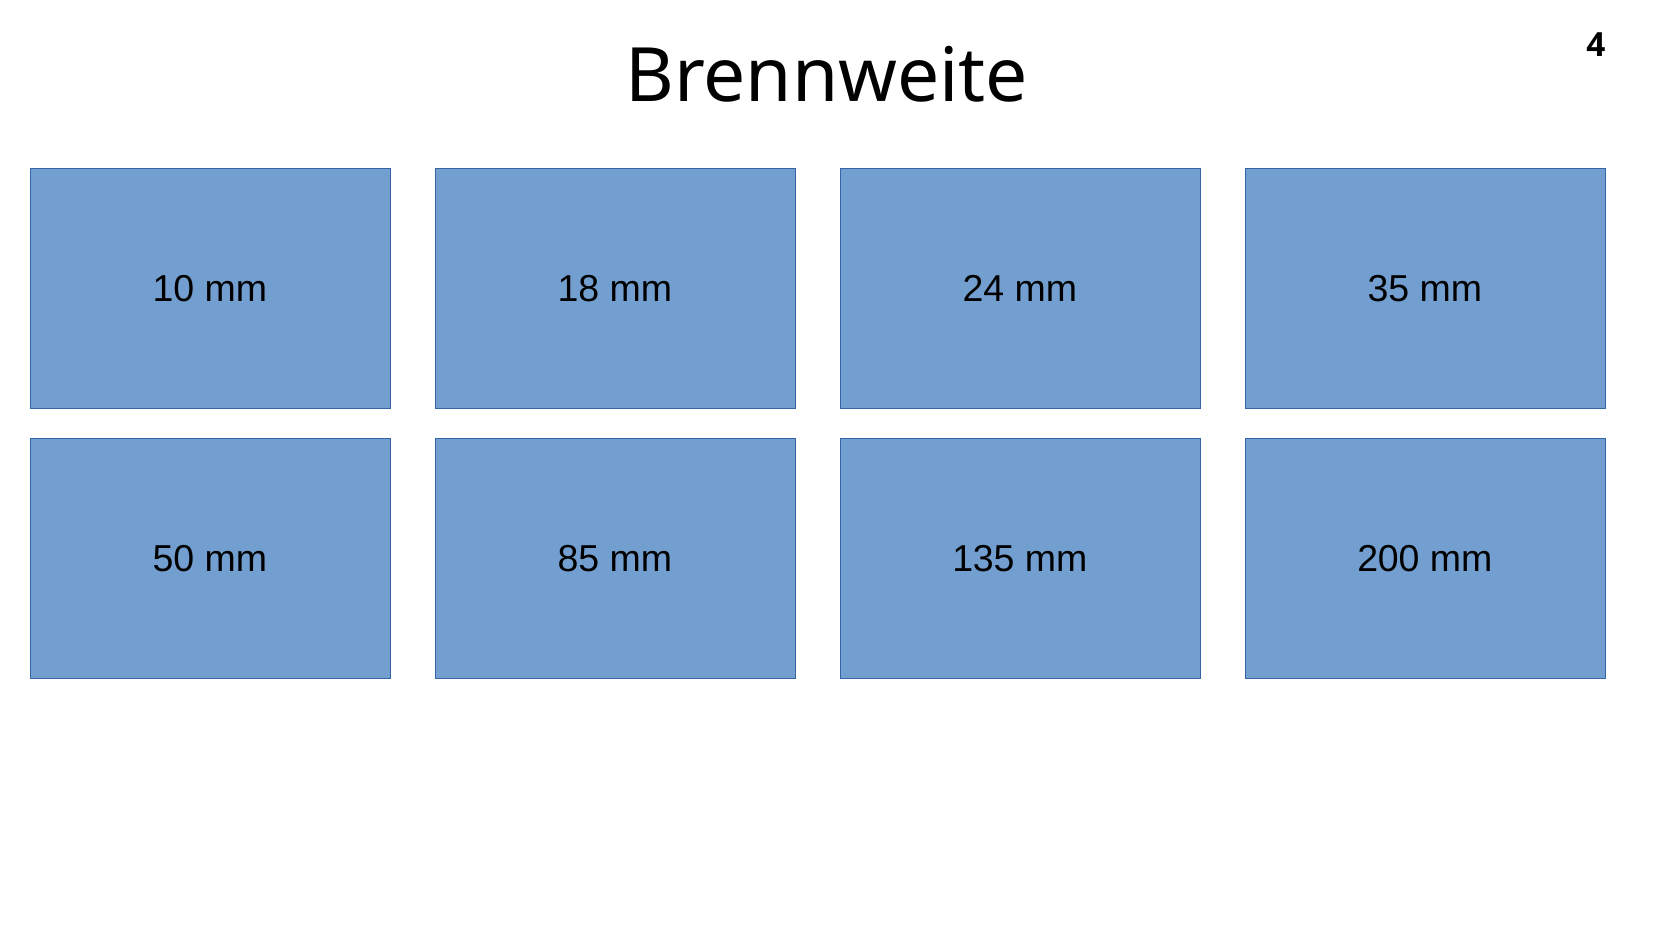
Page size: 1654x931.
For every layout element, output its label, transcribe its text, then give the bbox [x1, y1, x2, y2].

text_box 35 mm [1245, 168, 1606, 409]
text_box 18 mm [435, 168, 796, 409]
text_box 200 mm [1245, 438, 1606, 679]
text_box 85 mm [435, 438, 796, 679]
title Brennweite [82, 13, 1571, 132]
text_box 50 mm [30, 438, 391, 679]
text_box 10 mm [30, 168, 391, 409]
text_box 135 mm [840, 438, 1201, 679]
text_box 24 mm [840, 168, 1201, 409]
